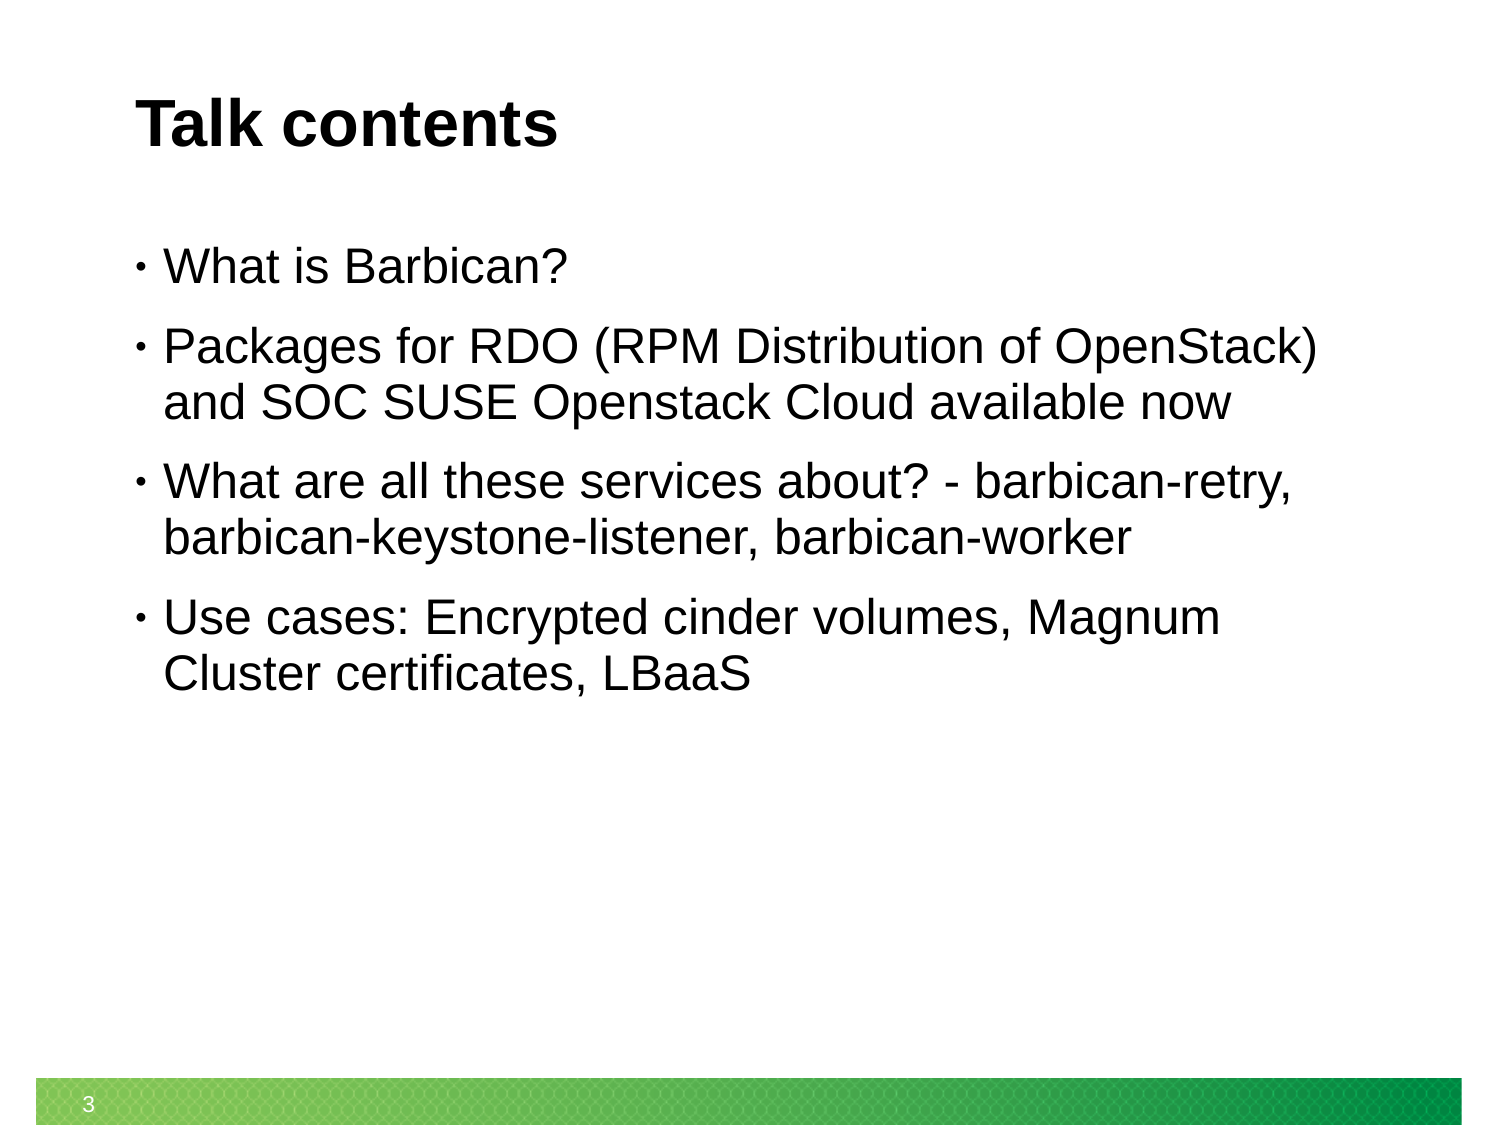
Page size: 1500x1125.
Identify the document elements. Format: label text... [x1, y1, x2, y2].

list What is Barbican? Packages for RDO (RPM Distribution of OpenStack) and SOC SUSE Openstack Cloud available now What are all these services about? - barbican-retry, barbican-keystone-listener, barbican-worker Use cases: Encrypted cinder volumes, Magnum Cluster certificates, LBaaS [135, 238, 1372, 892]
picture [36, 1078, 1462, 1125]
title Talk contents [135, 41, 1372, 204]
